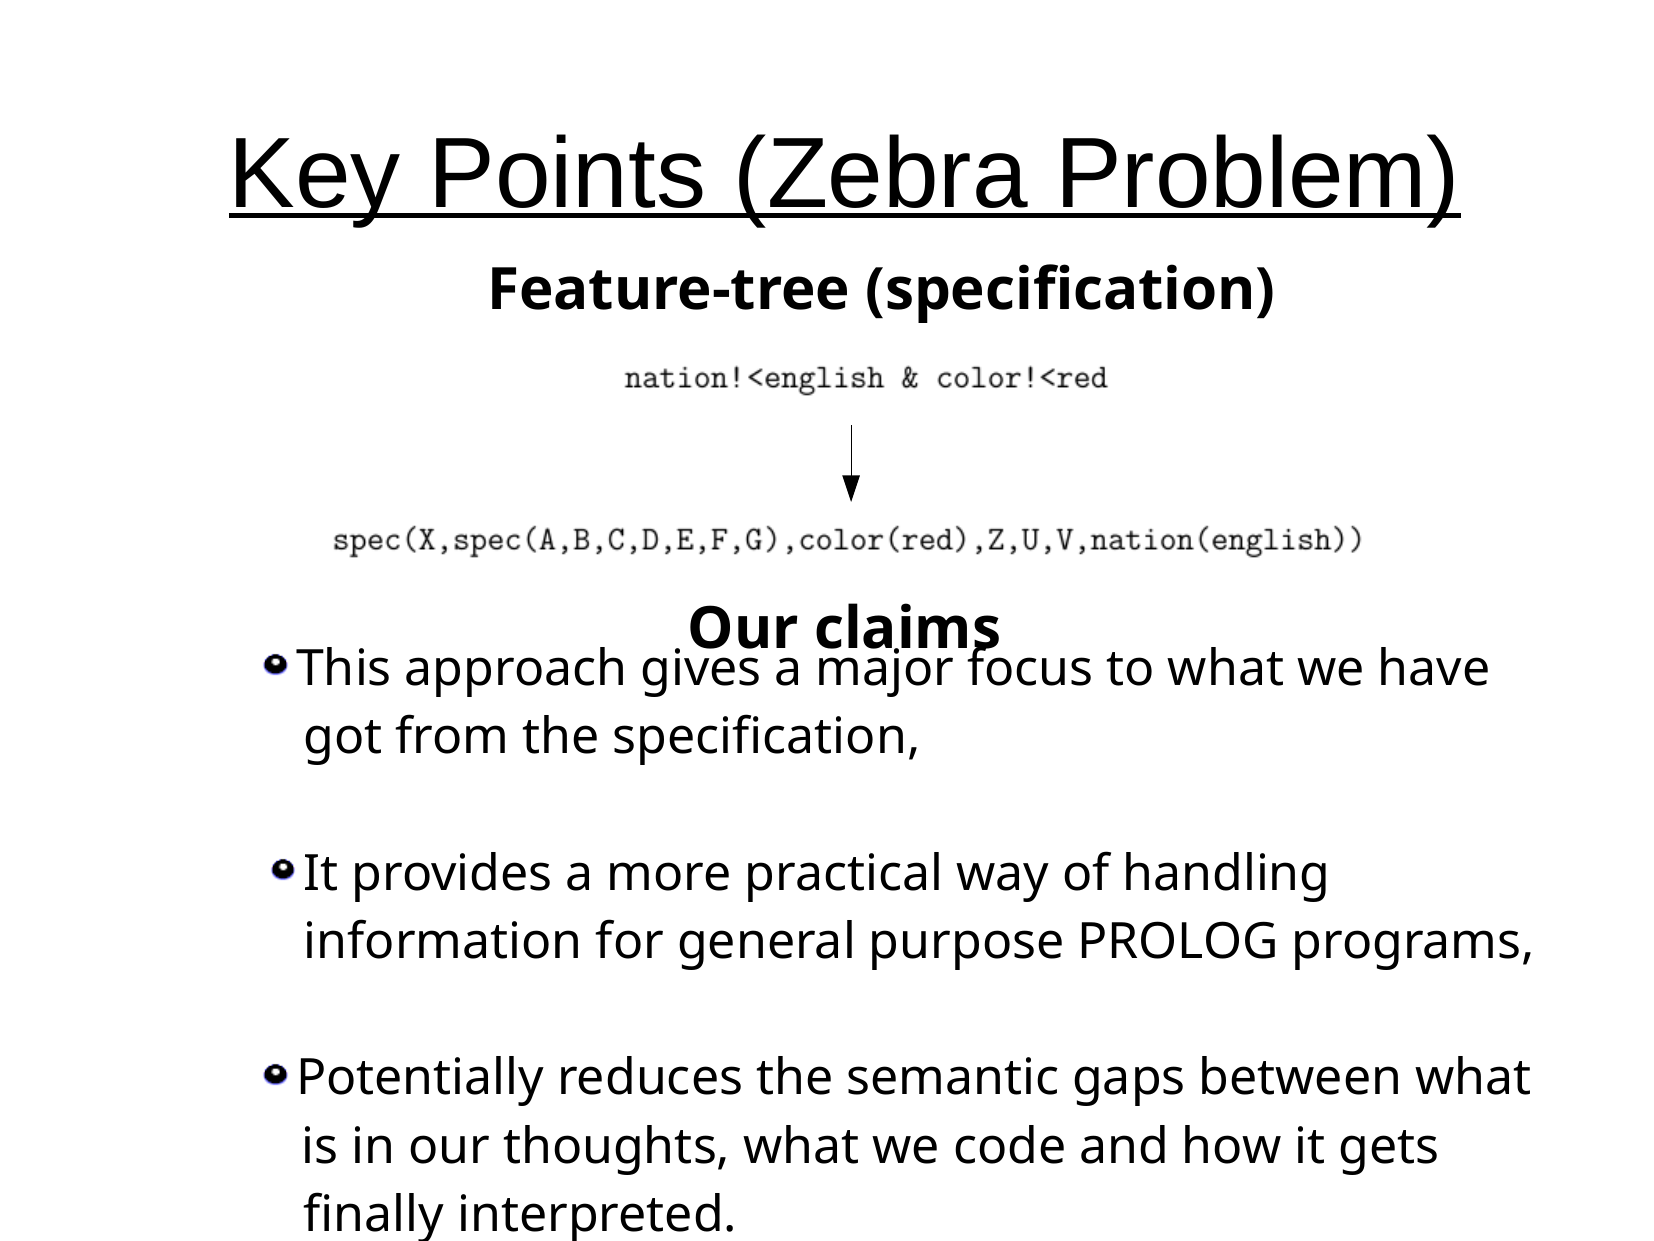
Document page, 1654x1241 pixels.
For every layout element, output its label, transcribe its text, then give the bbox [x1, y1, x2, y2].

picture [260, 651, 290, 680]
picture [260, 1061, 290, 1090]
text_box Key Points (Zebra Problem) [214, 109, 1477, 237]
text_box This approach gives a major focus to what we have got from the specification, It provides a more practical way of handling information for general purpose PROLOG programs, Potentially reduces the semantic gaps between what is in our thoughts, what we code and how it gets finally interpreted. [147, 649, 1565, 1229]
text_box Feature-tree (specification) [472, 239, 1334, 335]
picture [314, 501, 1388, 562]
text_box Our claims [673, 578, 1034, 675]
picture [268, 856, 297, 885]
picture [314, 336, 1388, 426]
